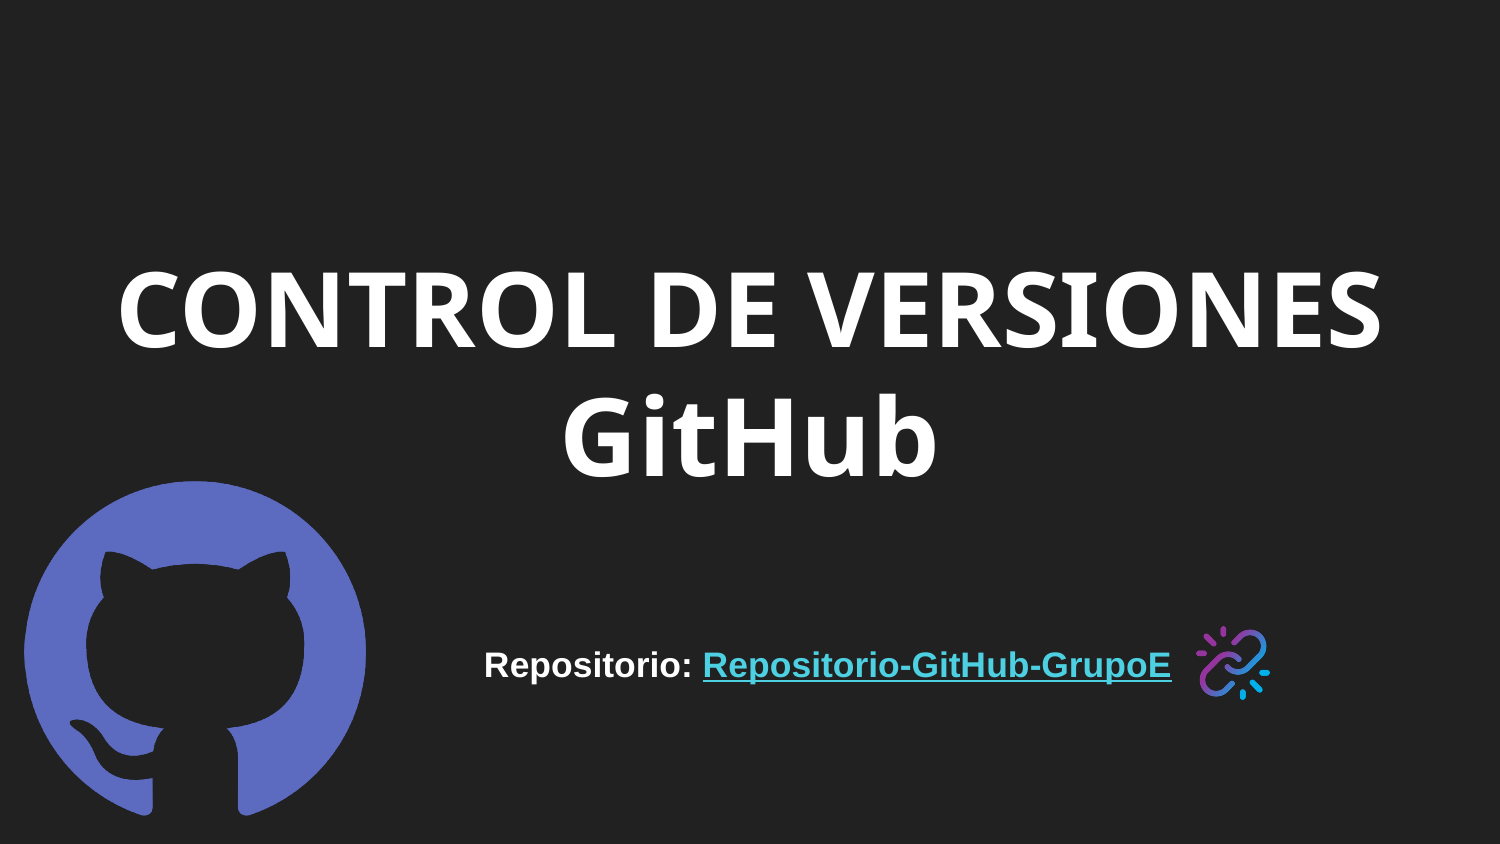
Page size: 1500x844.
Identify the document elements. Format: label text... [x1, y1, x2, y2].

text_box Repositorio: Repositorio-GitHub-GrupoE [468, 627, 1196, 700]
title CONTROL DE VERSIONES GitHub [51, 85, 1449, 514]
picture [24, 477, 366, 819]
picture [1196, 626, 1270, 700]
